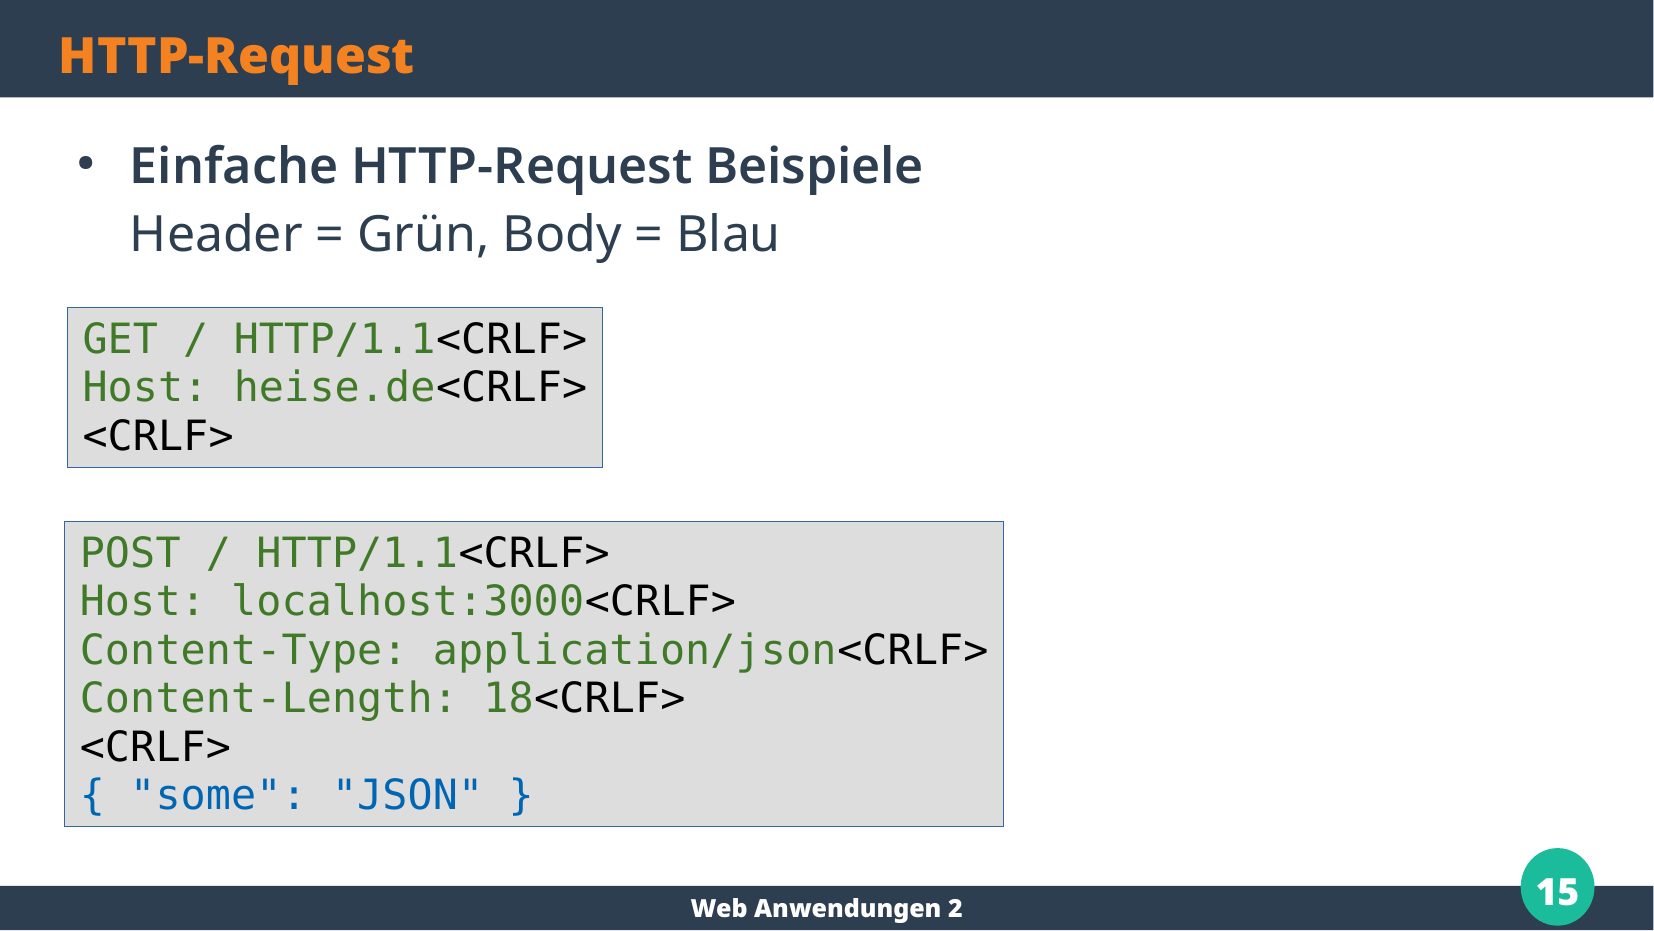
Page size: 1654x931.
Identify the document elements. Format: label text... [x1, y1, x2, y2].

list Einfache HTTP-Request Beispiele Header = Grün, Body = Blau [59, 129, 1595, 864]
text_box GET / HTTP/1.1<CRLF> Host: heise.de<CRLF> <CRLF> [67, 307, 603, 468]
text_box POST / HTTP/1.1<CRLF> Host: localhost:3000<CRLF> Content-Type: application/json<CRLF> Content-Length: 18<CRLF> <CRLF> { "some": "JSON" } [64, 521, 1004, 827]
title HTTP-Request [59, 8, 1595, 89]
